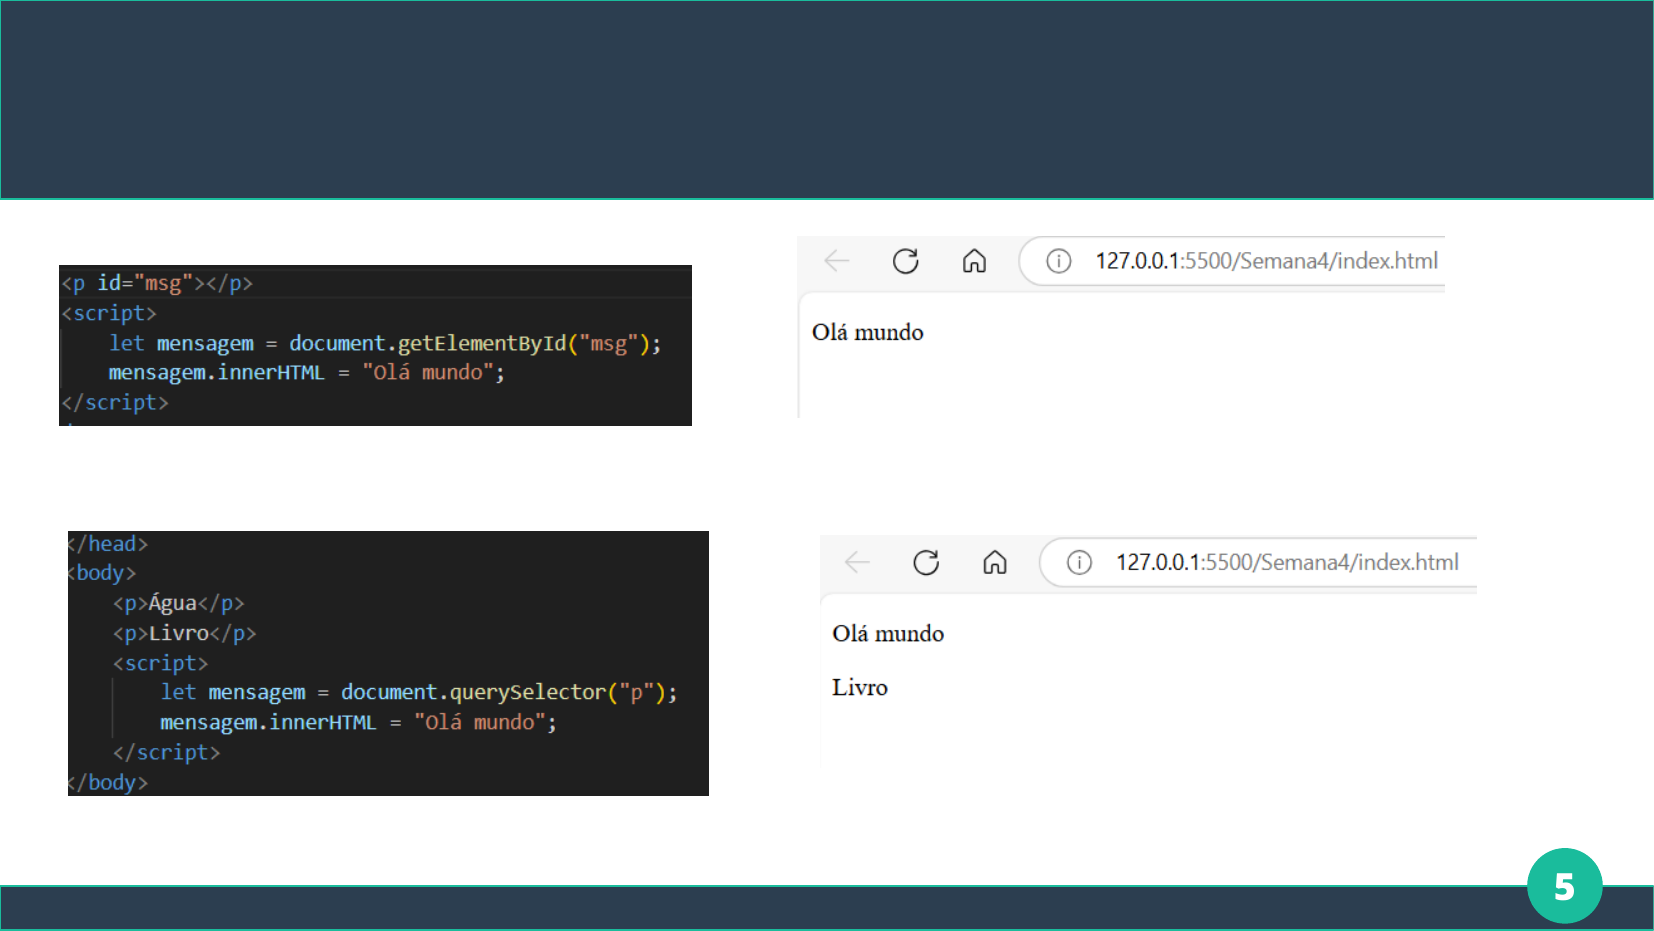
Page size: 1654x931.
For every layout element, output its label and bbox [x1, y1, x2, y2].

picture [59, 265, 692, 426]
picture [797, 236, 1445, 418]
picture [820, 535, 1477, 768]
picture [68, 531, 709, 796]
